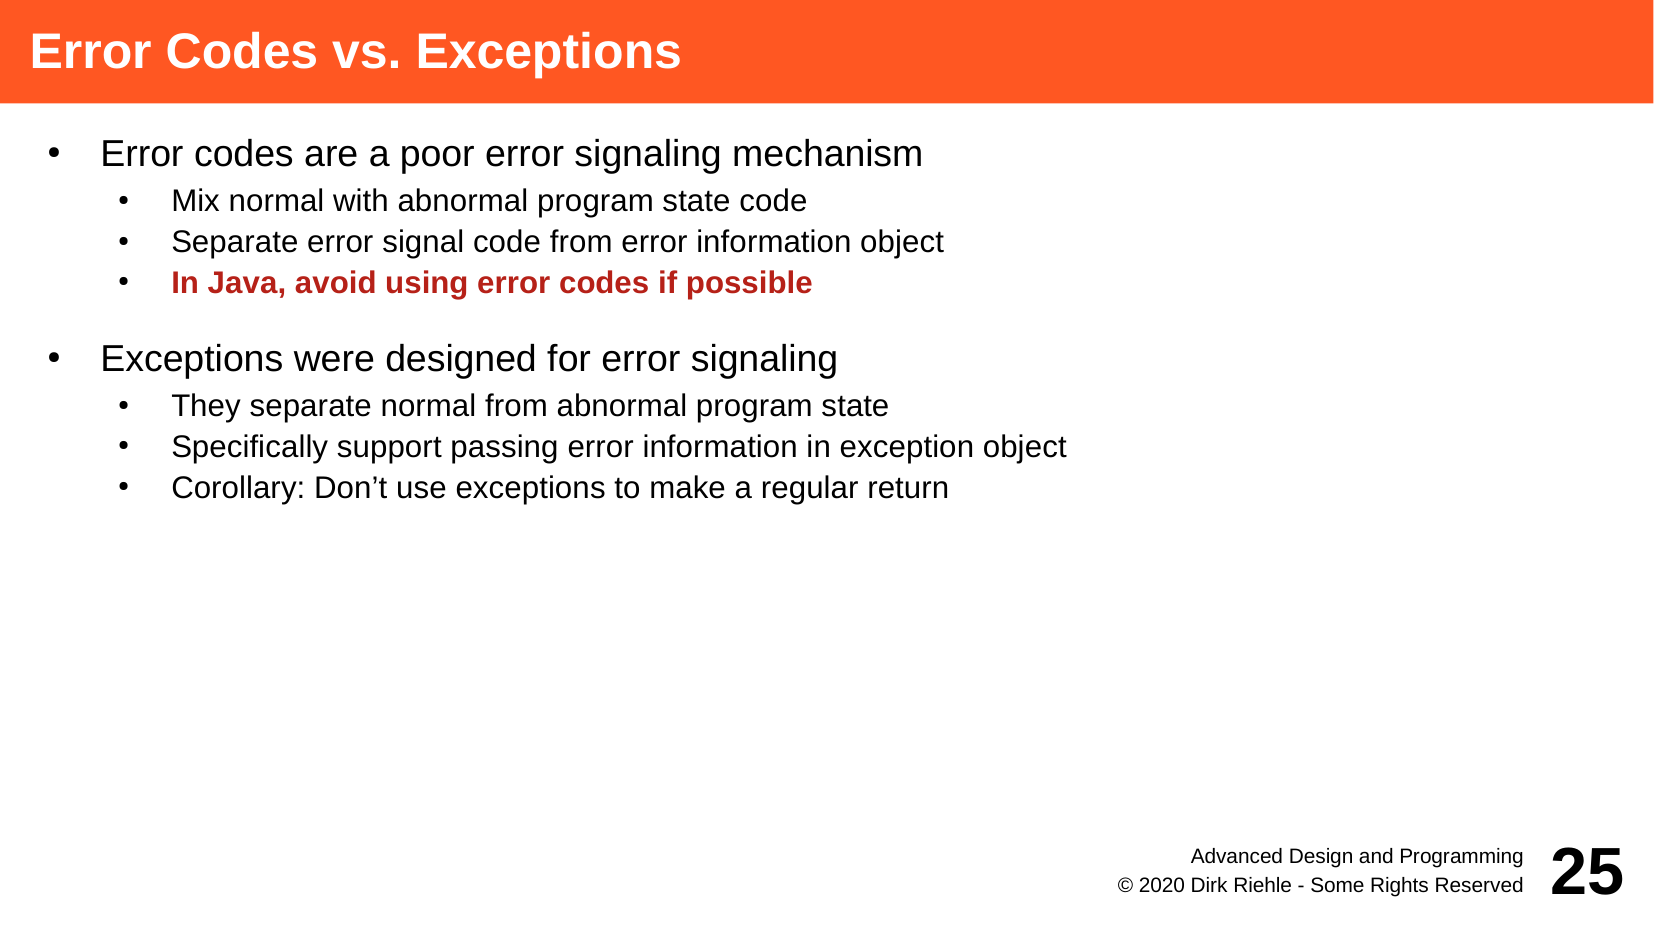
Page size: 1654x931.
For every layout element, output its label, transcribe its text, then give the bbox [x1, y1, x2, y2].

title Error Codes vs. Exceptions [0, 0, 1654, 104]
list Error codes are a poor error signaling mechanism Mix normal with abnormal program state code Separate error signal code from error information object In Java, avoid using error codes if possible Exceptions were designed for error signaling They separate normal from abnormal program state Specifically support passing error information in exception object Corollary: Don’t use exceptions to make a regular return [29, 132, 1625, 813]
